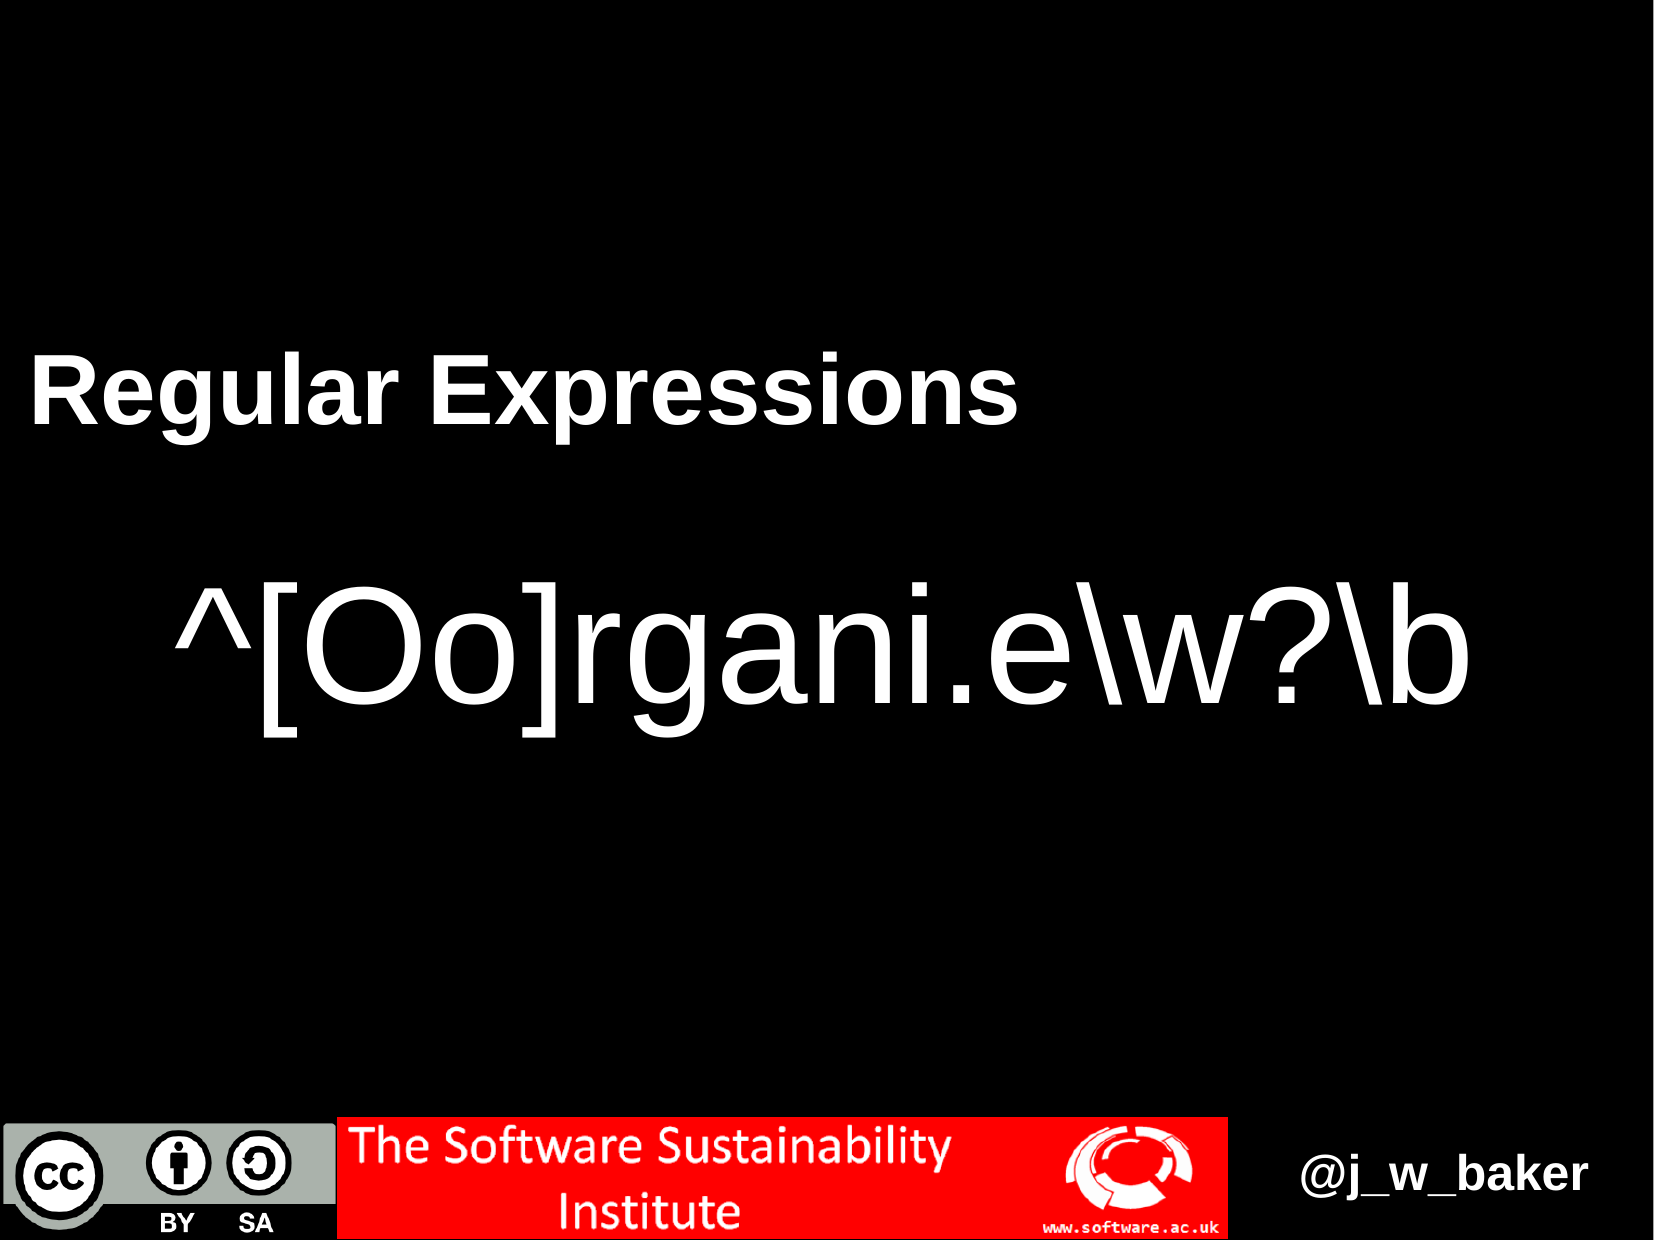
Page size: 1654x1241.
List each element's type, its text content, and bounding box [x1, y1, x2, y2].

picture [0, 1117, 1228, 1239]
text_box Regular Expressions ^[Oo]rgani.e\w?\b [28, 333, 1623, 740]
text_box @j_w_baker [1266, 1085, 1622, 1241]
